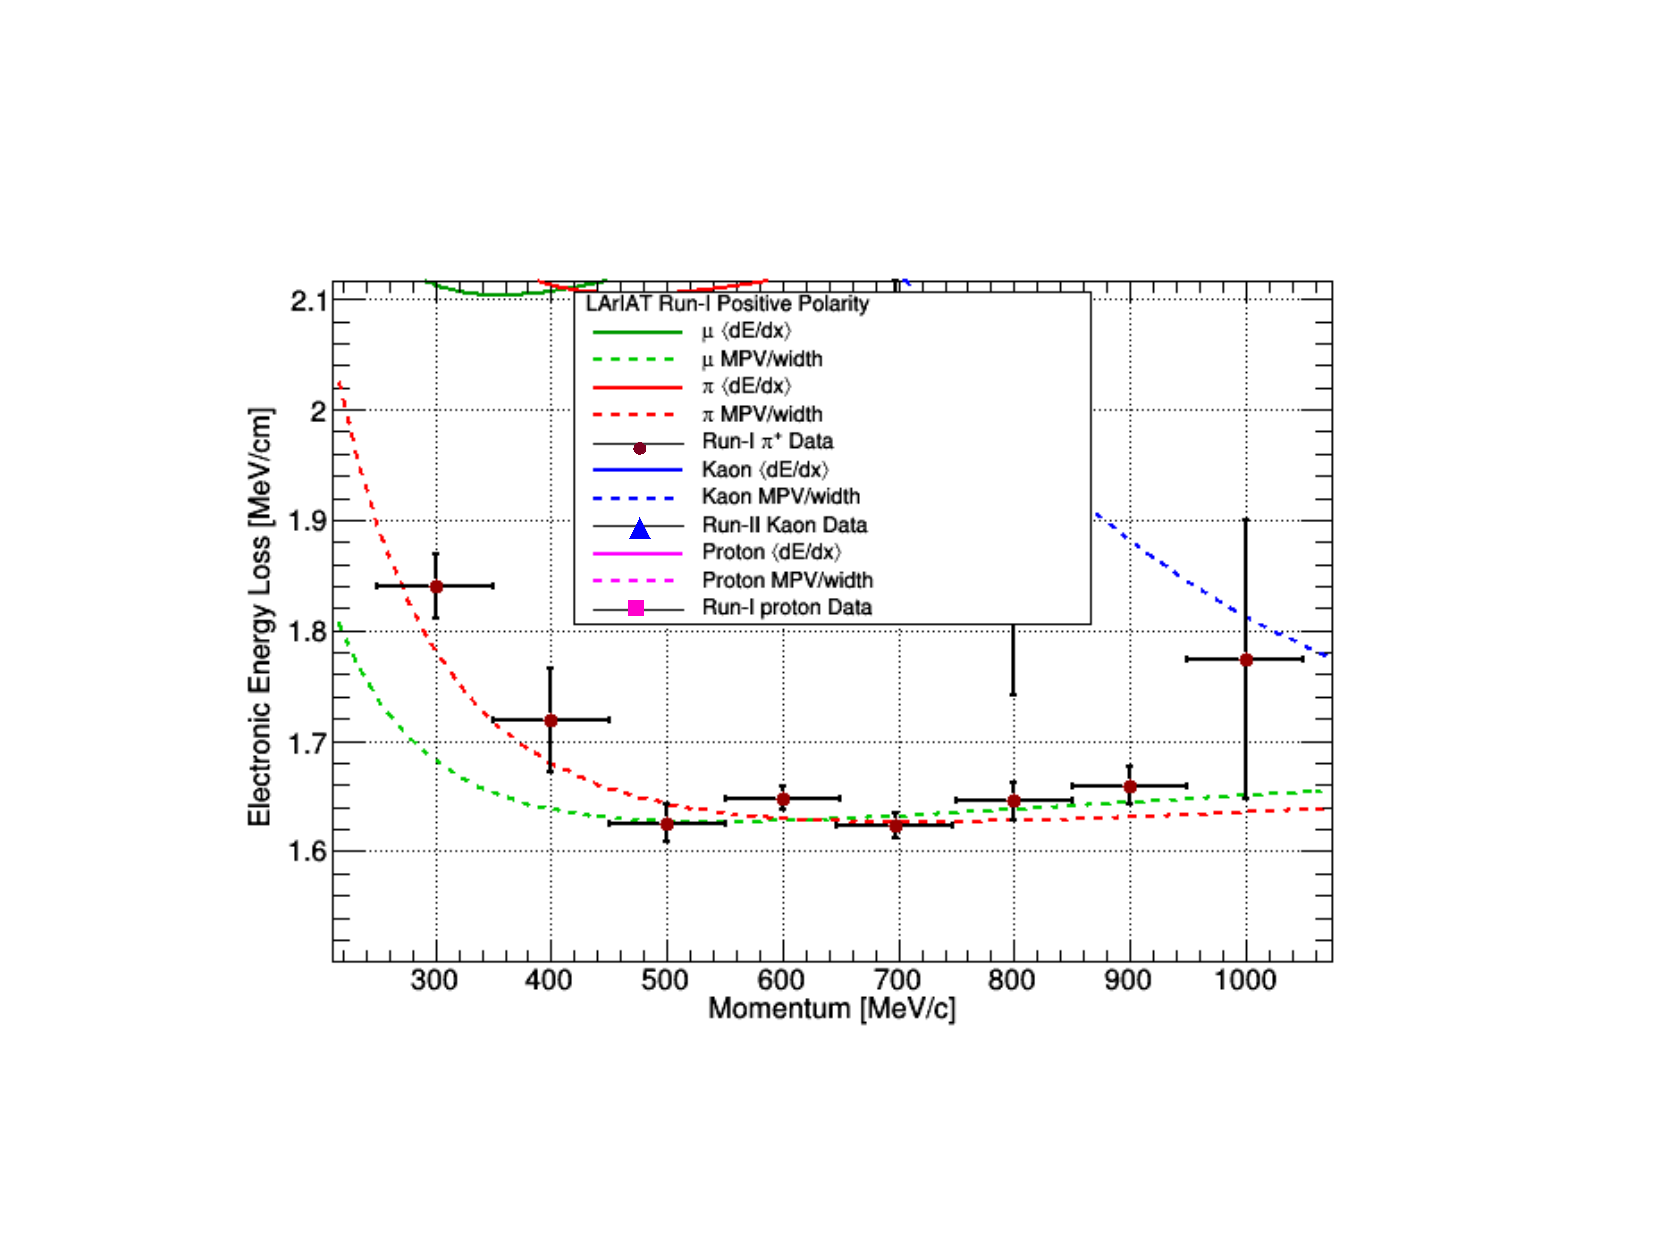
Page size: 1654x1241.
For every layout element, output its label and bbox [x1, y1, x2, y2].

text_box [629, 517, 651, 539]
text_box [633, 442, 646, 455]
text_box [628, 600, 644, 616]
picture [209, 197, 1457, 1048]
